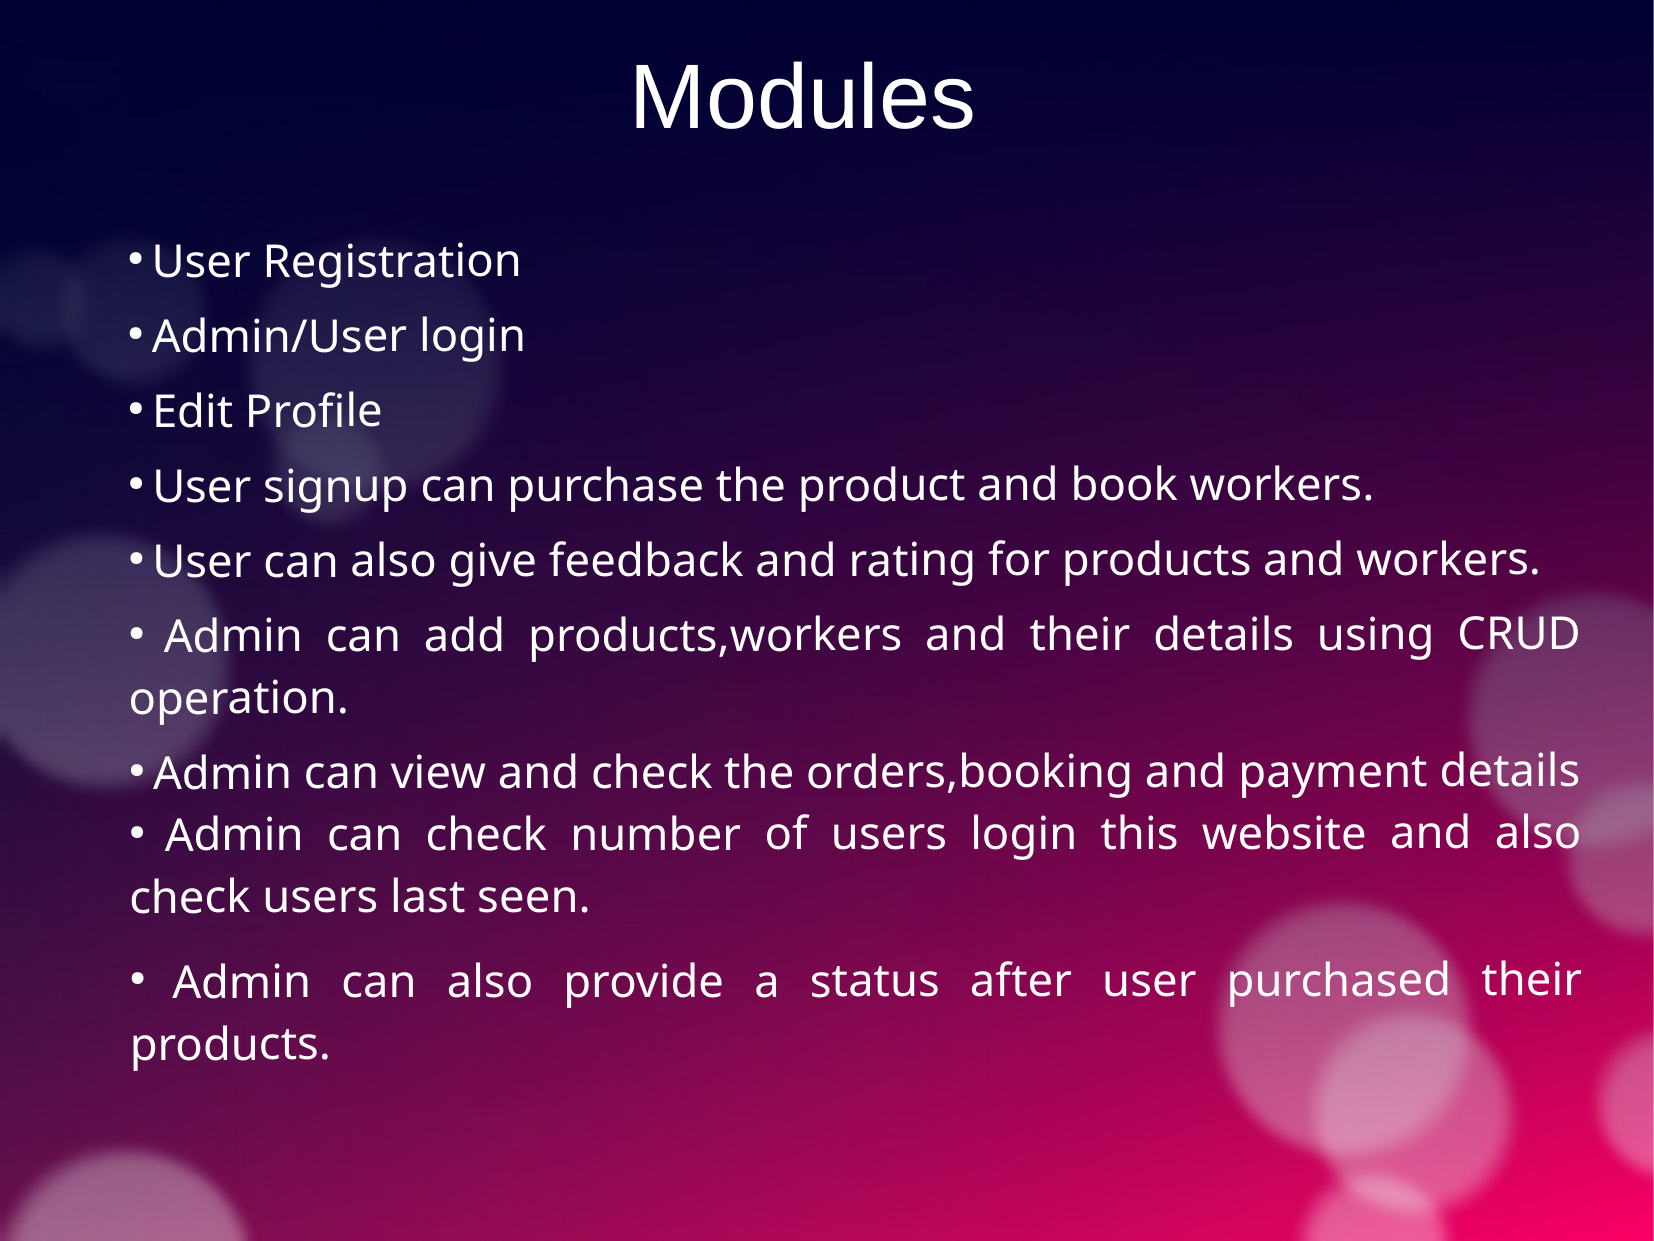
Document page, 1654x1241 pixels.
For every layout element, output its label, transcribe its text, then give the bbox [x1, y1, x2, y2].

title Modules [59, 0, 1548, 201]
list User Registration Admin/User login Edit Profile User signup can purchase the product and book workers. User can also give feedback and rating for products and workers. Admin can add products,workers and their details using CRUD operation. Admin can view and check the orders,booking and payment details Admin can check number of users login this website and also check users last seen. Admin can also provide a status after user purchased their products. [127, 224, 1583, 1139]
picture [0, 0, 1654, 1241]
